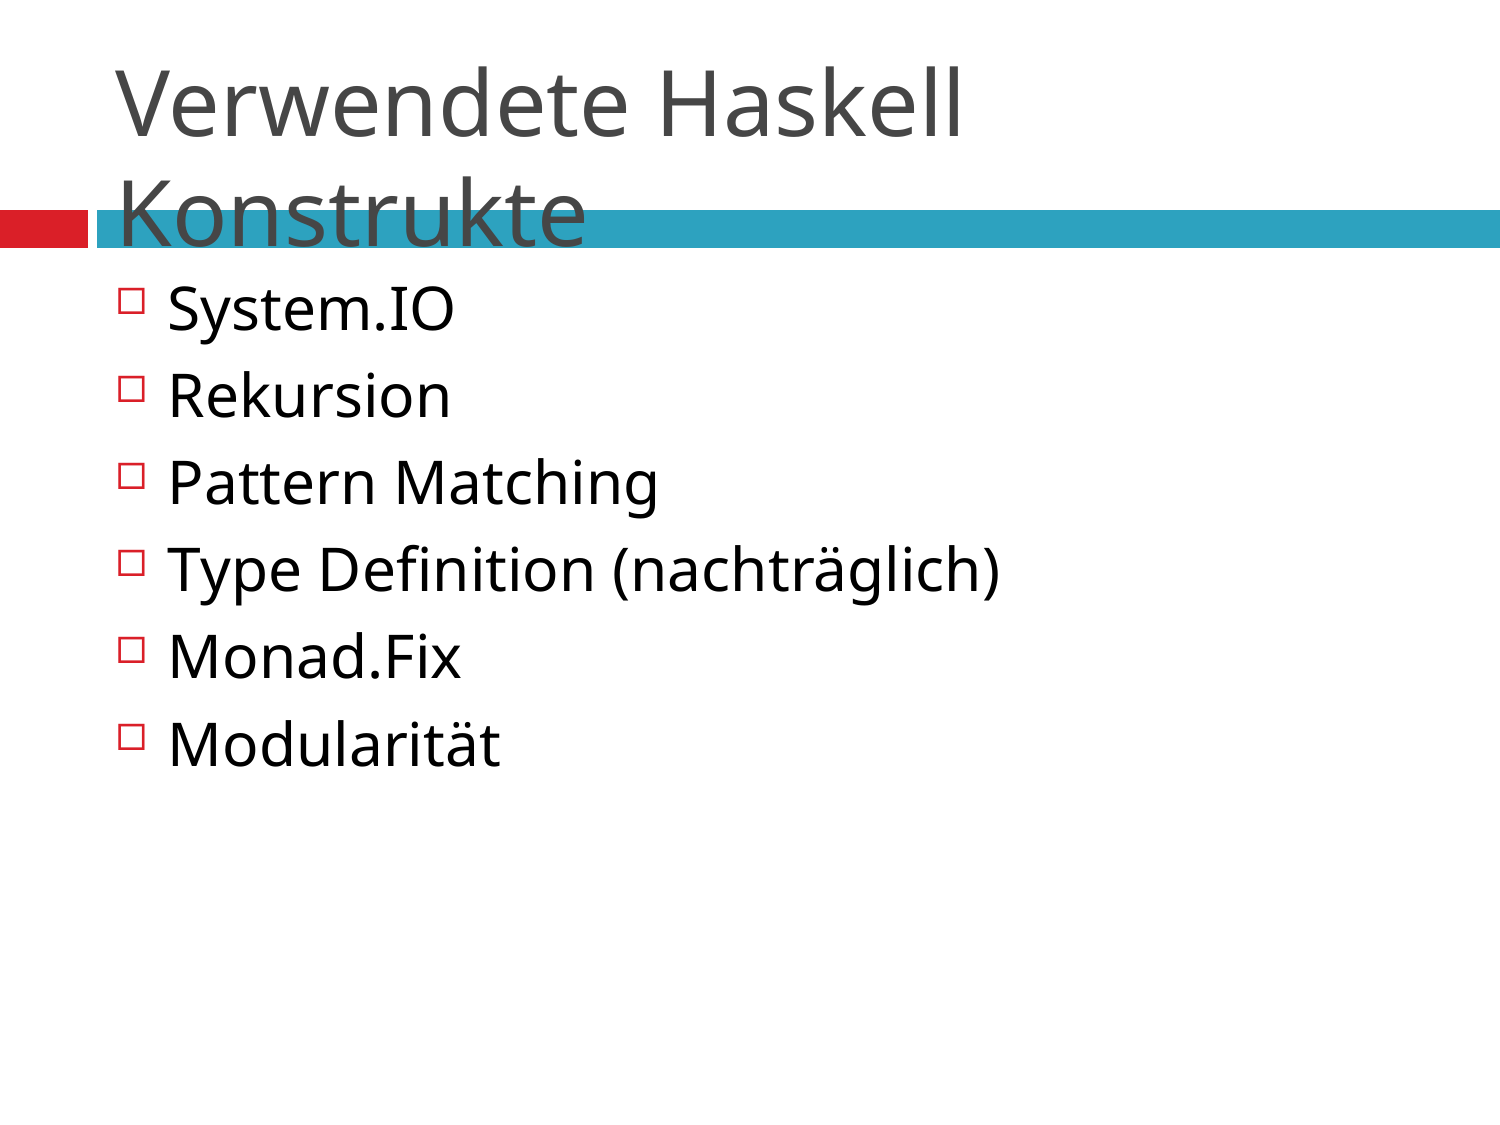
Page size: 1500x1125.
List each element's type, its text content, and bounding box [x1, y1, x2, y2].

title Verwendete Haskell Konstrukte [100, 37, 1438, 201]
list System.IO Rekursion Pattern Matching Type Definition (nachträglich) Monad.Fix Modularität [100, 262, 1438, 1000]
